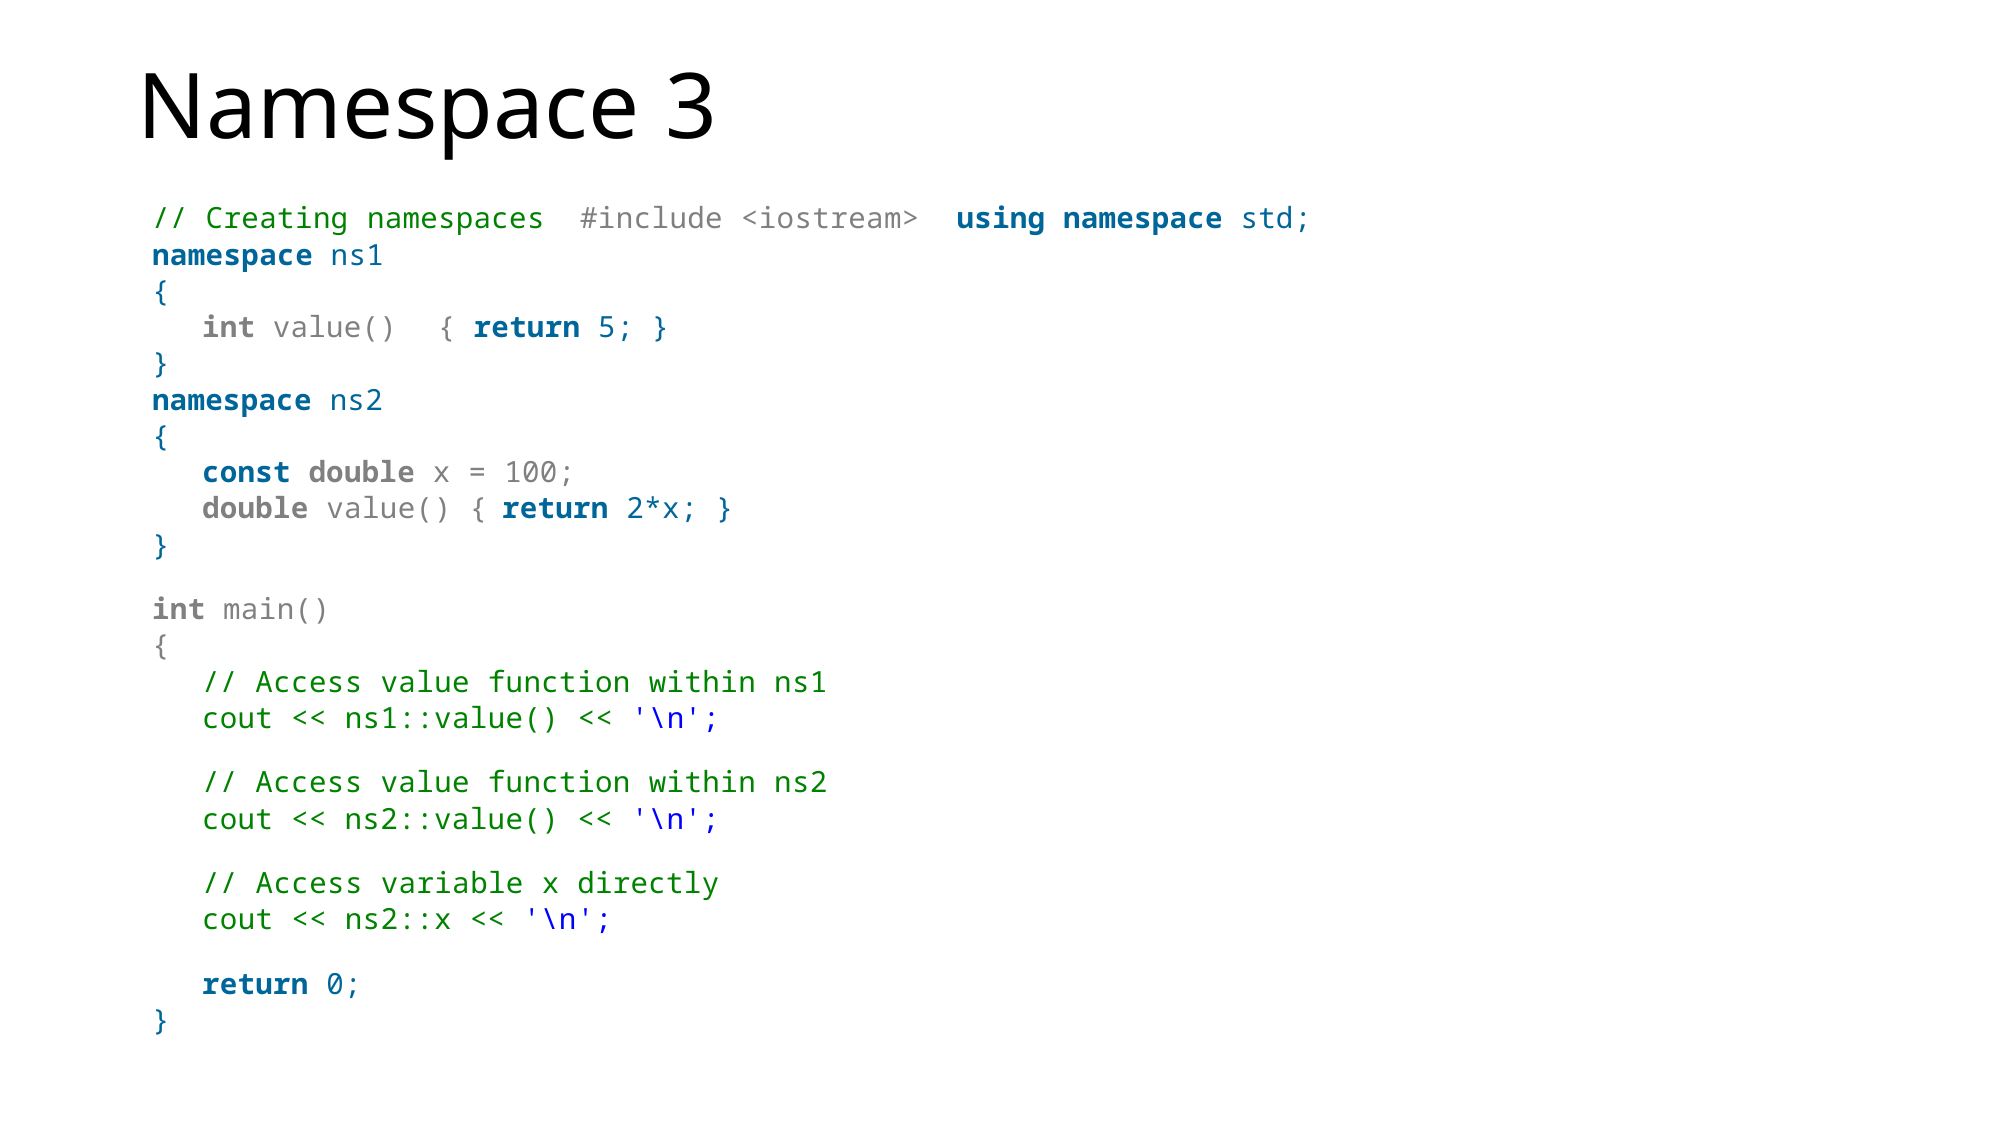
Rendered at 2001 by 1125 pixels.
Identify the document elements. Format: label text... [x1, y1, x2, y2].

text_box // Creating namespaces #include <iostream> using namespace std; namespace ns1 { int value() { return 5; } } namespace ns2 { const double x = 100; double value() { return 2*x; } } int main() { // Access value function within ns1 cout << ns1::value() << '\n'; // Access value function within ns2 cout << ns2::value() << '\n'; // Access variable x directly cout << ns2::x << '\n'; return 0; } [150, 197, 1696, 1037]
title Namespace 3 [135, 45, 1126, 185]
